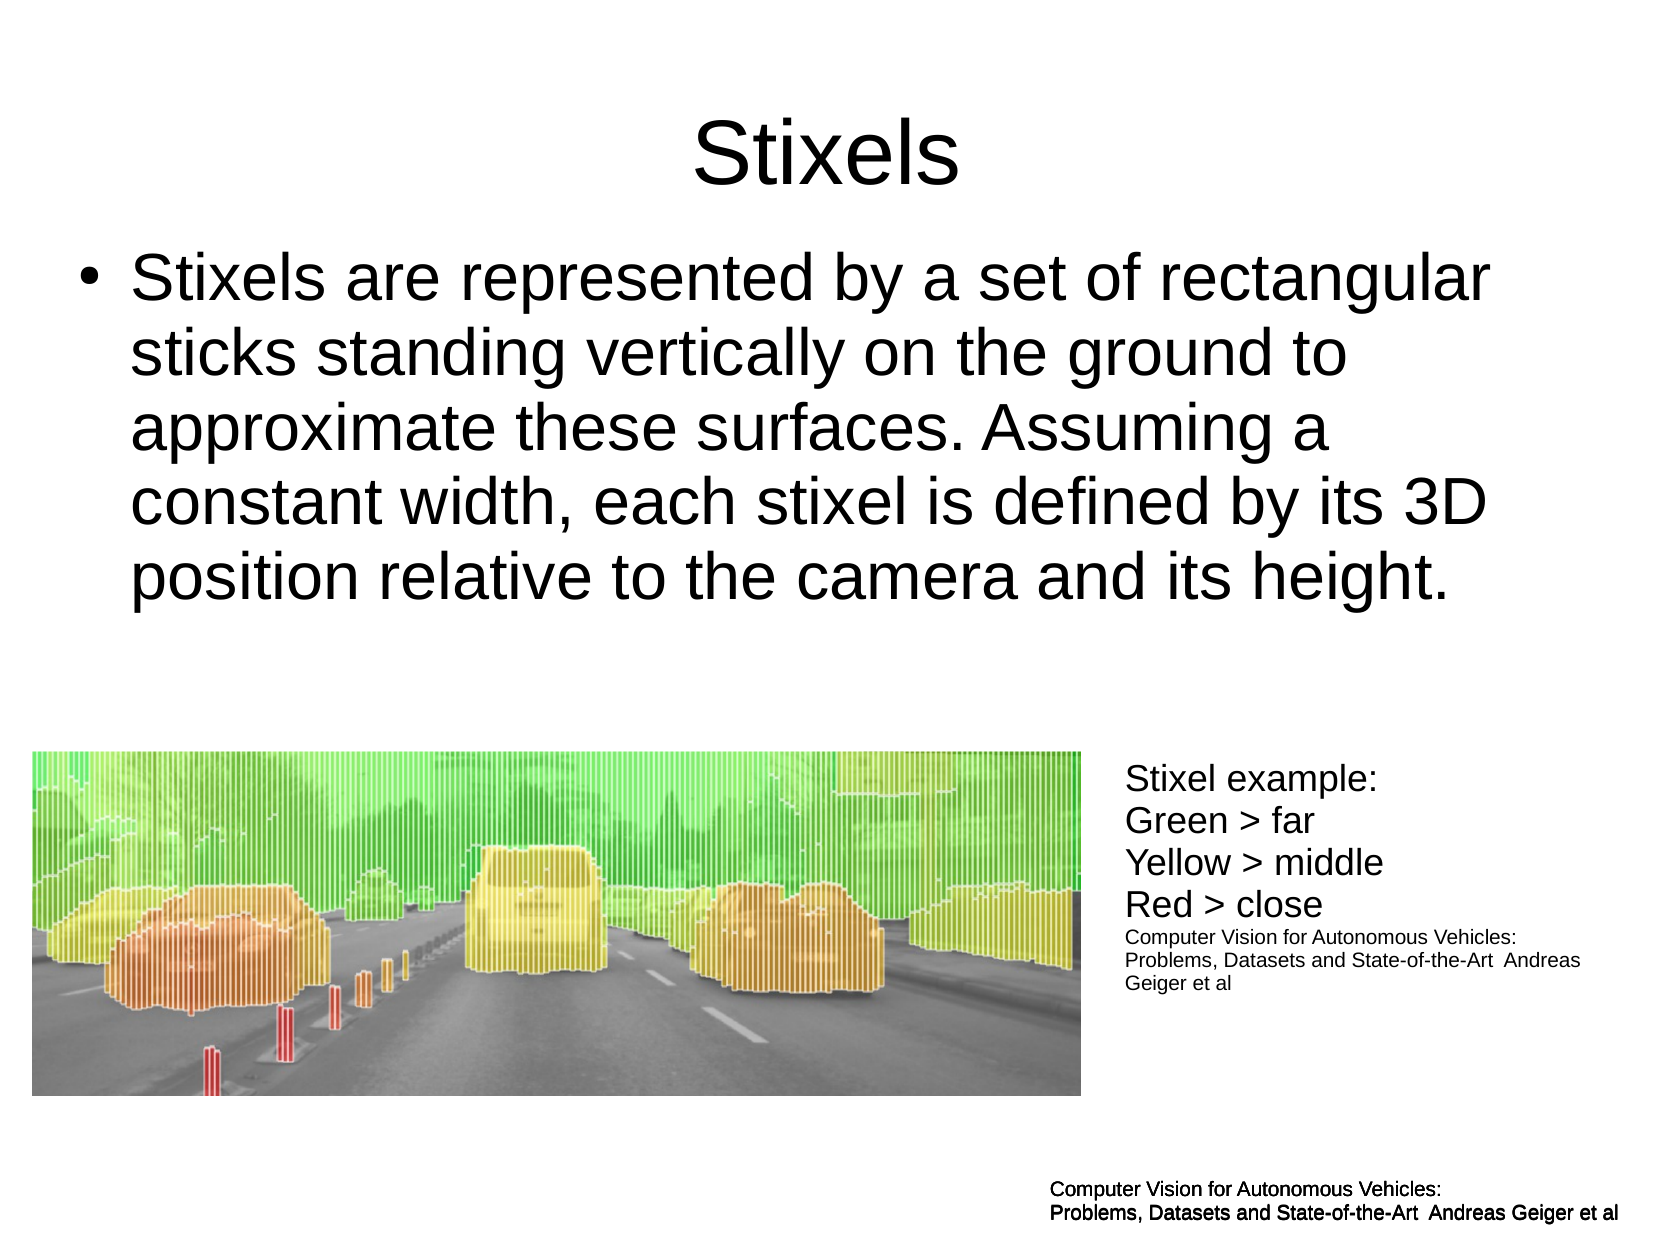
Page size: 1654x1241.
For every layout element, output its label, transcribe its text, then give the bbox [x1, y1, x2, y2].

text_box Stixel example: Green > far Yellow > middle Red > close Computer Vision for Autonomous Vehicles: Problems, Datasets and State-of-the-Art Andreas Geiger et al [1110, 750, 1636, 1087]
list Stixels are represented by a set of rectangular sticks standing vertically on the ground to approximate these surfaces. Assuming a constant width, each stixel is defined by its 3D position relative to the camera and its height. [60, 240, 1568, 751]
text_box Computer Vision for Autonomous Vehicles: Problems, Datasets and State-of-the-Art Andreas Geiger et al [1035, 1170, 1654, 1232]
picture [30, 749, 1083, 1096]
title Stixels [82, 49, 1571, 257]
